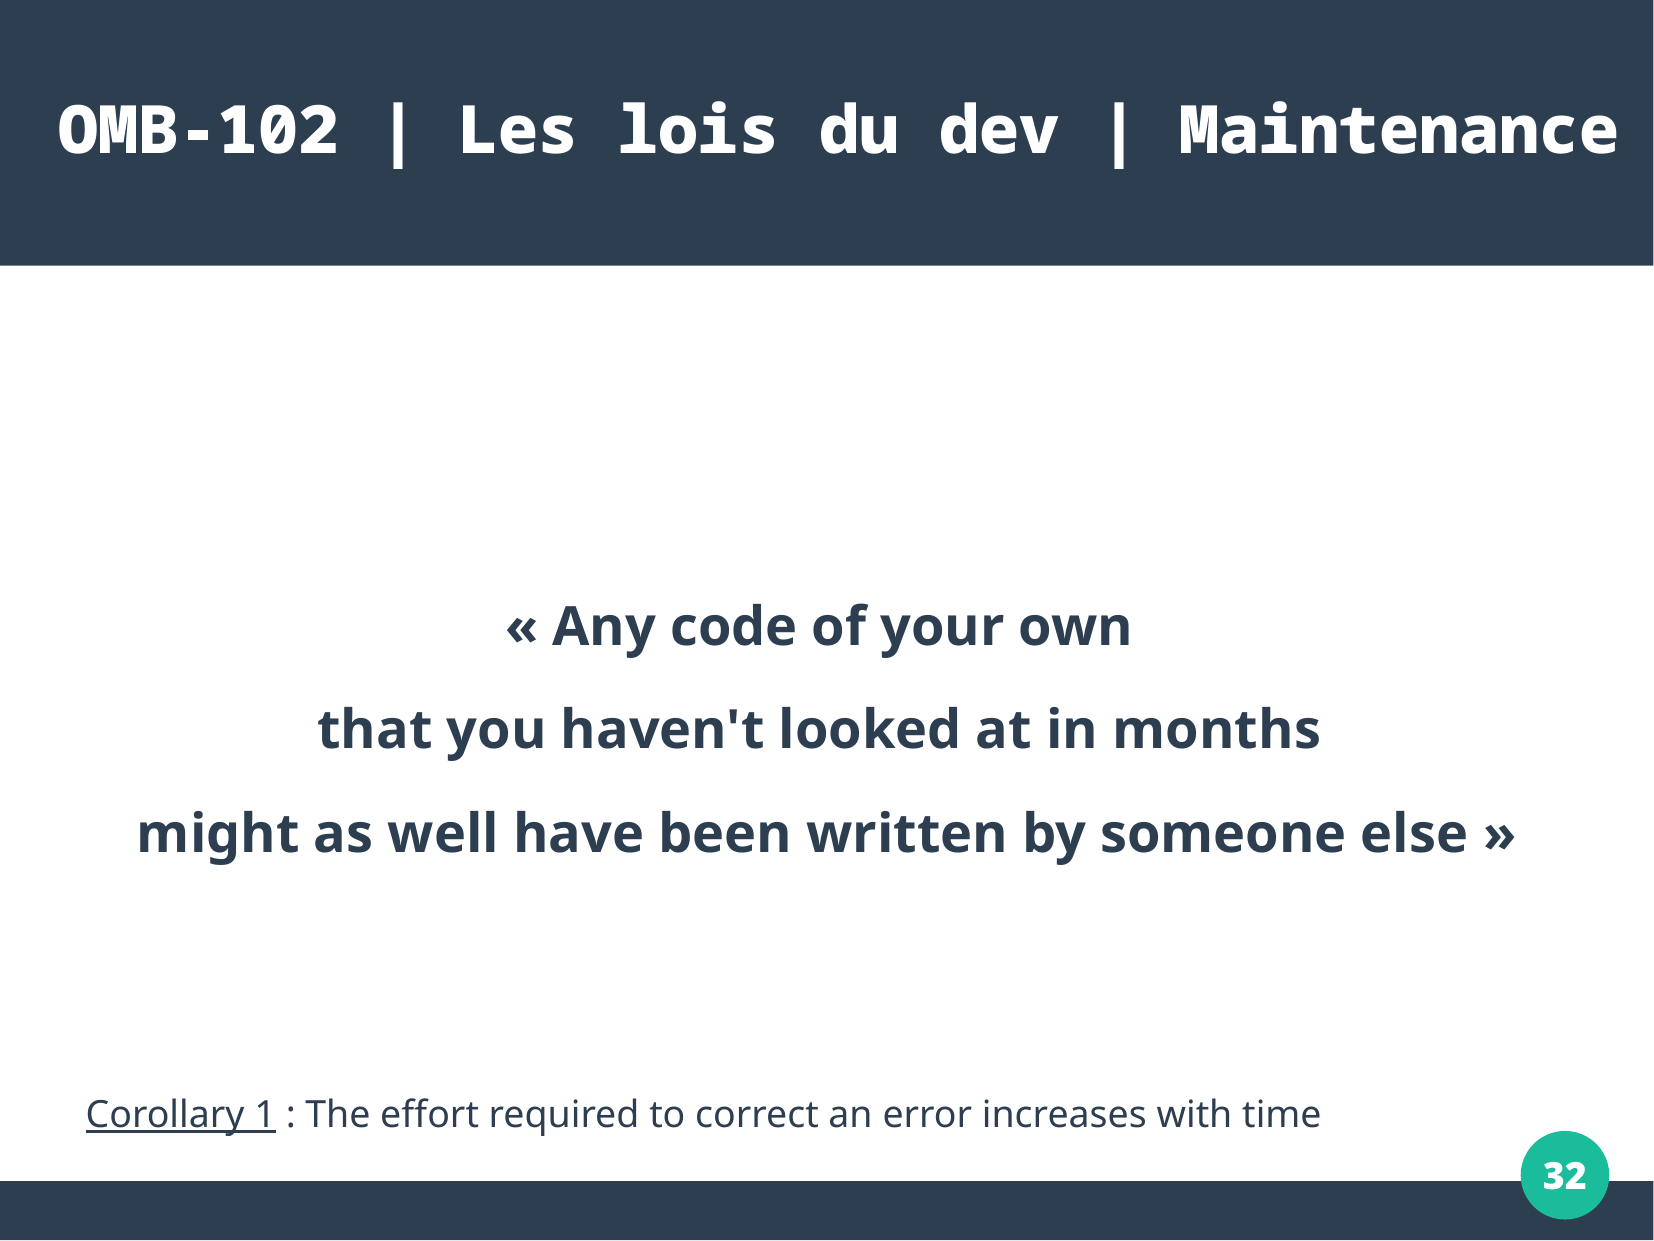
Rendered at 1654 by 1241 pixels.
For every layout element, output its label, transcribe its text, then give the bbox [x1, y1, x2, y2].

list « Any code of your own that you haven't looked at in months might as well have been written by someone else » [0, 270, 1654, 1080]
title OMB-102 | Les lois du dev | Maintenance [59, 49, 1636, 207]
text_box Corollary 1 : The effort required to correct an error increases with time [0, 1080, 1654, 1211]
